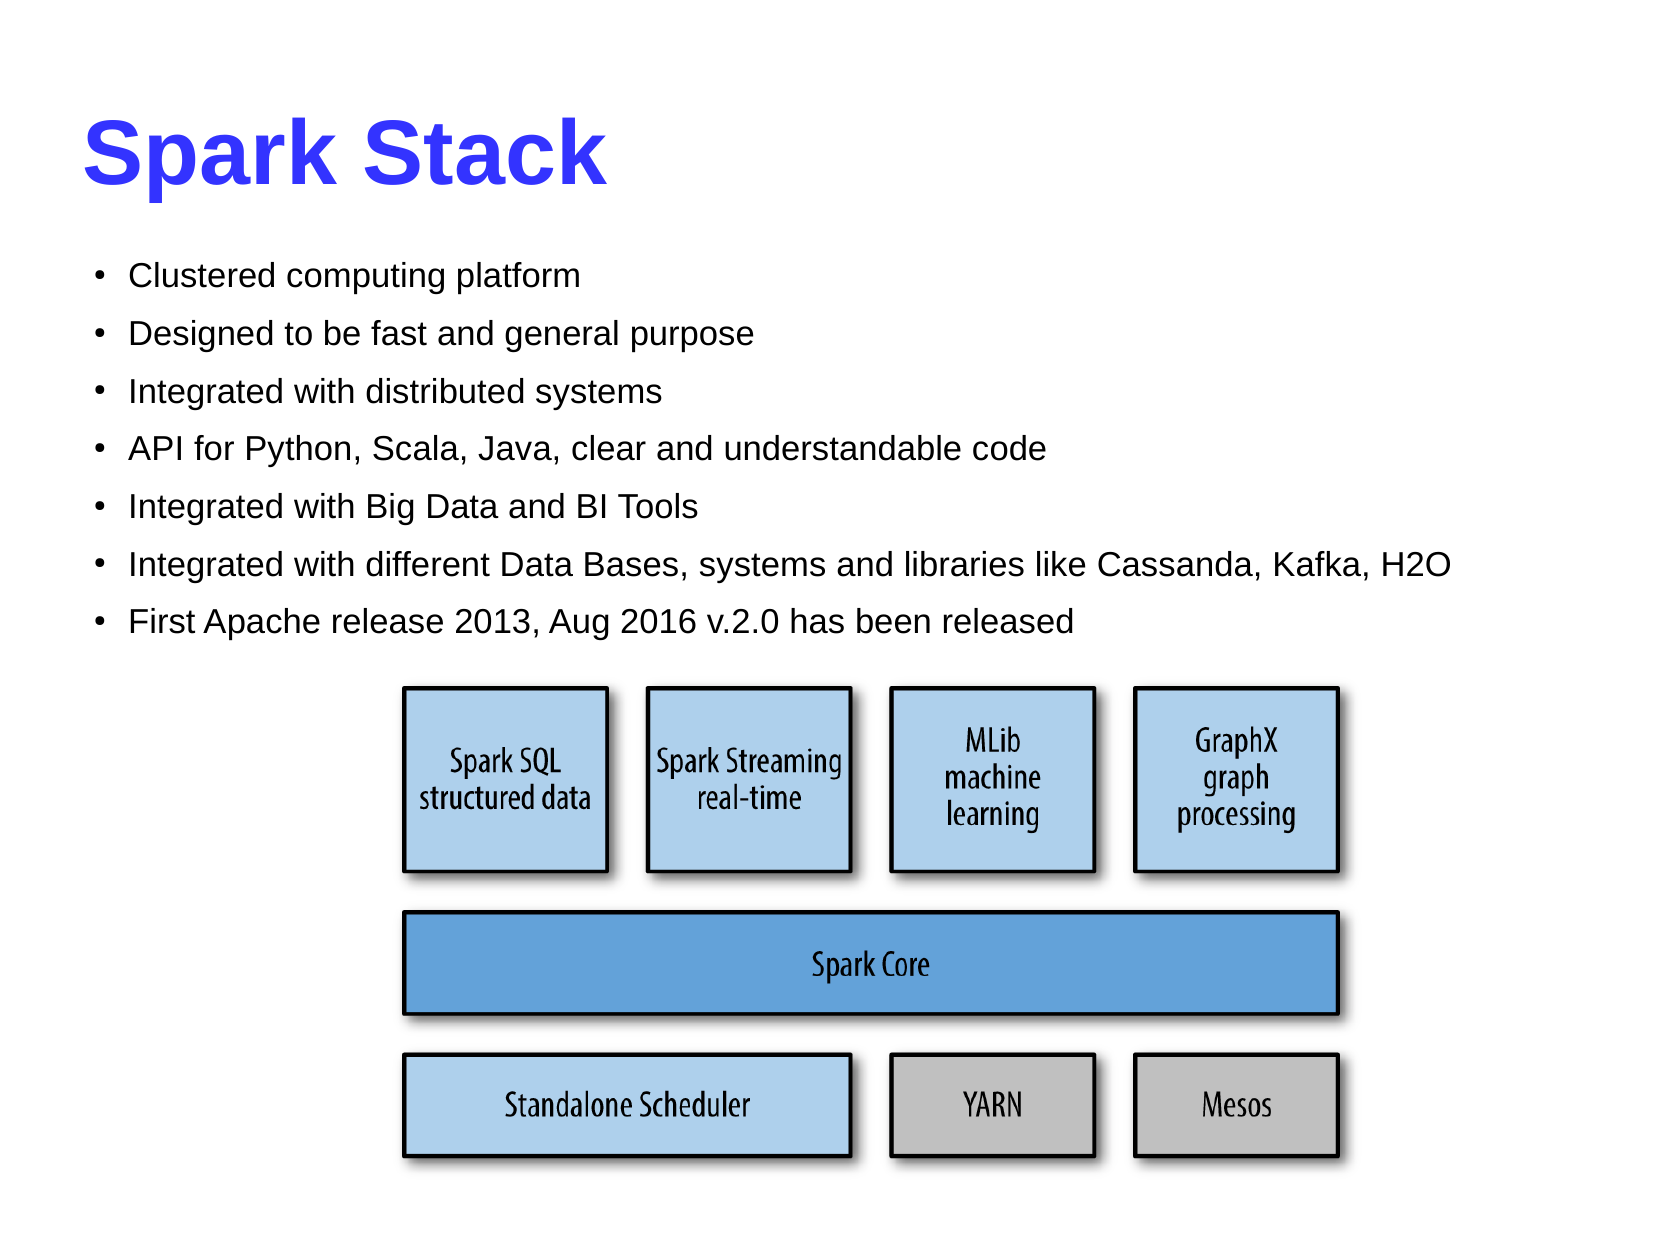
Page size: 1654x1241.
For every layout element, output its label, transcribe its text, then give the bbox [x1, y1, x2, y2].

list Clustered computing platform Designed to be fast and general purpose Integrated with distributed systems API for Python, Scala, Java, clear and understandable code Integrated with Big Data and BI Tools Integrated with different Data Bases, systems and libraries like Cassanda, Kafka, H2O First Apache release 2013, Aug 2016 v.2.0 has been released [82, 256, 1571, 646]
picture [390, 674, 1364, 1182]
title Spark Stack [82, 49, 1571, 256]
